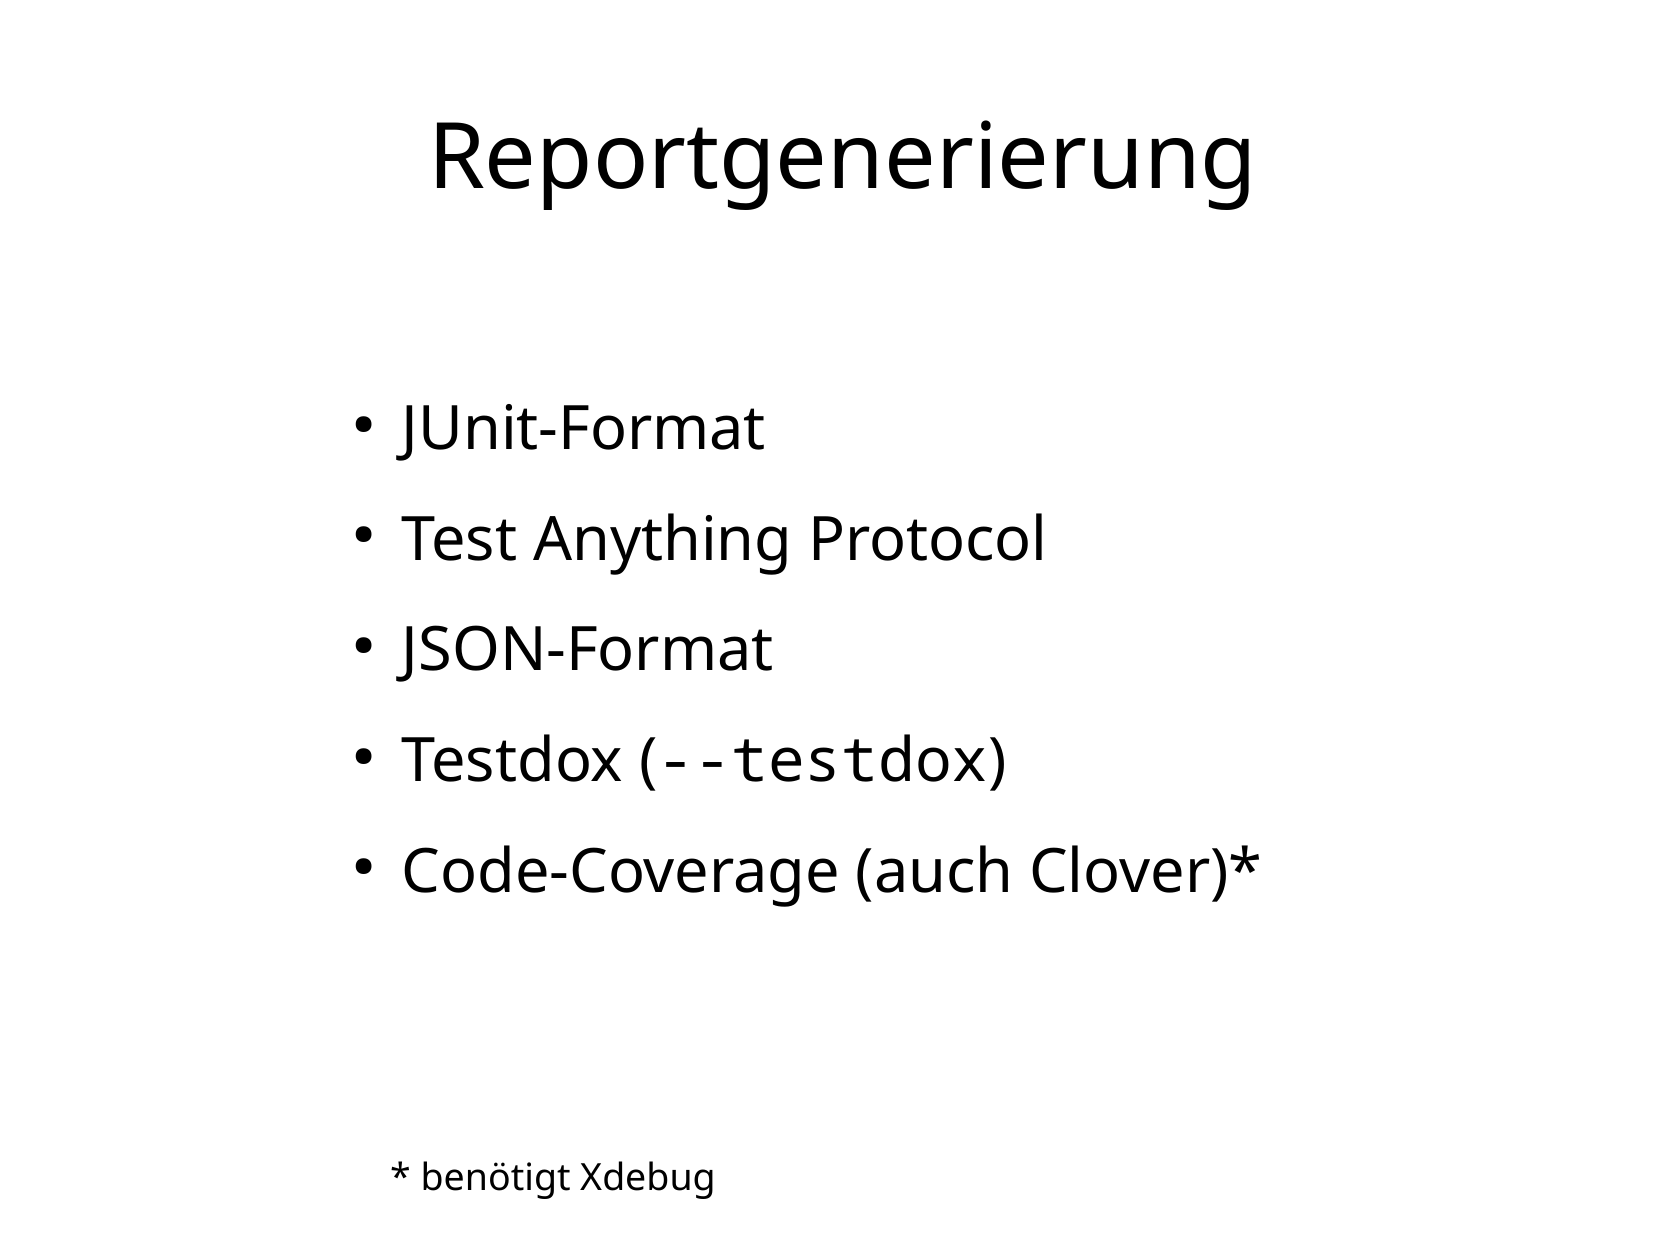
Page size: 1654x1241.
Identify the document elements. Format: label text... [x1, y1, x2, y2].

title Reportgenerierung [82, 49, 1571, 257]
list JUnit-Format Test Anything Protocol JSON-Format Testdox (--testdox) Code-Coverage (auch Clover)* [336, 383, 1317, 922]
text_box * benötigt Xdebug [375, 1143, 705, 1202]
